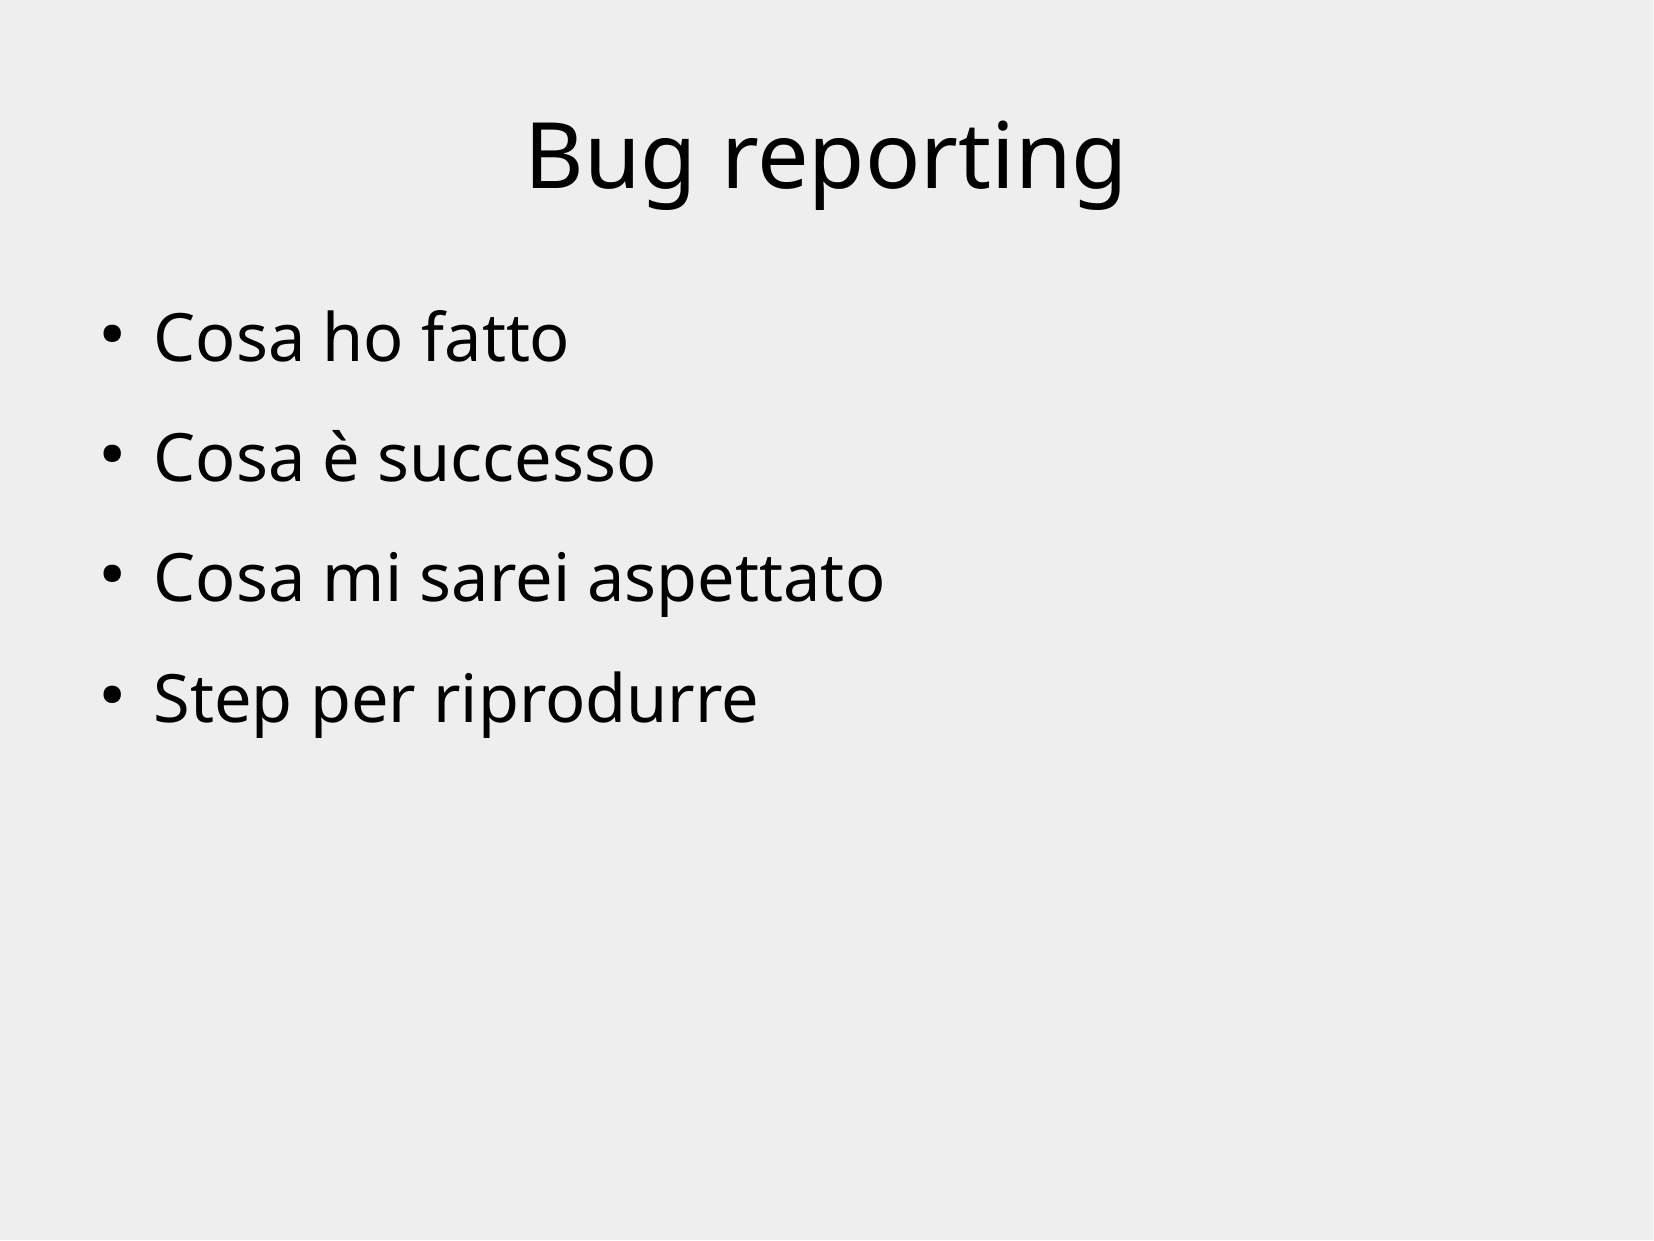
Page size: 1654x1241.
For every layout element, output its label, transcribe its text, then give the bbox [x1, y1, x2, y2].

title Bug reporting [82, 49, 1571, 257]
list Cosa ho fatto Cosa è successo Cosa mi sarei aspettato Step per riprodurre [82, 290, 1571, 1010]
